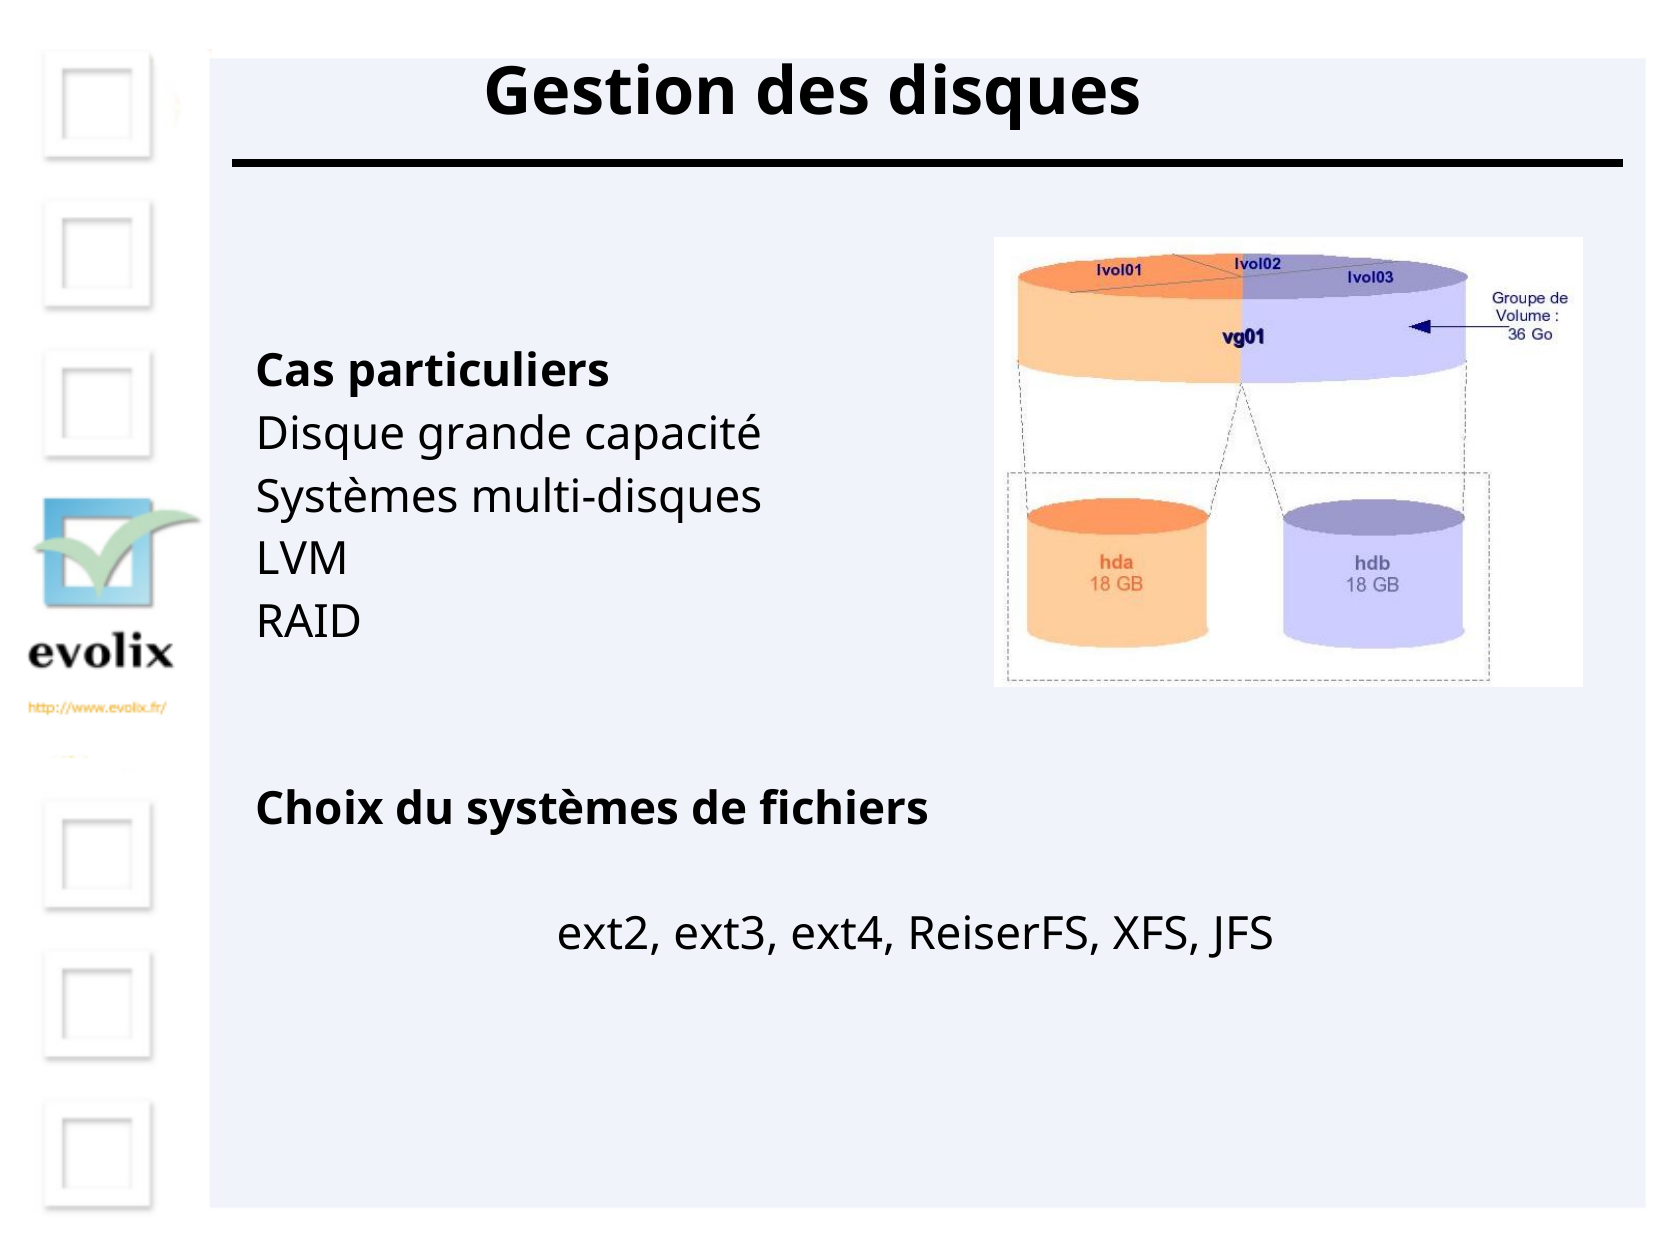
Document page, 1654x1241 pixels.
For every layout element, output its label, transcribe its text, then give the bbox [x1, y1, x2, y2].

subtitle Cas particuliers Disque grande capacité Systèmes multi-disques LVM RAID Choix du systèmes de fichiers ext2, ext3, ext4, ReiserFS, XFS, JFS [220, 289, 1576, 1137]
picture [0, 49, 1654, 1218]
title Gestion des disques [22, 27, 1604, 151]
